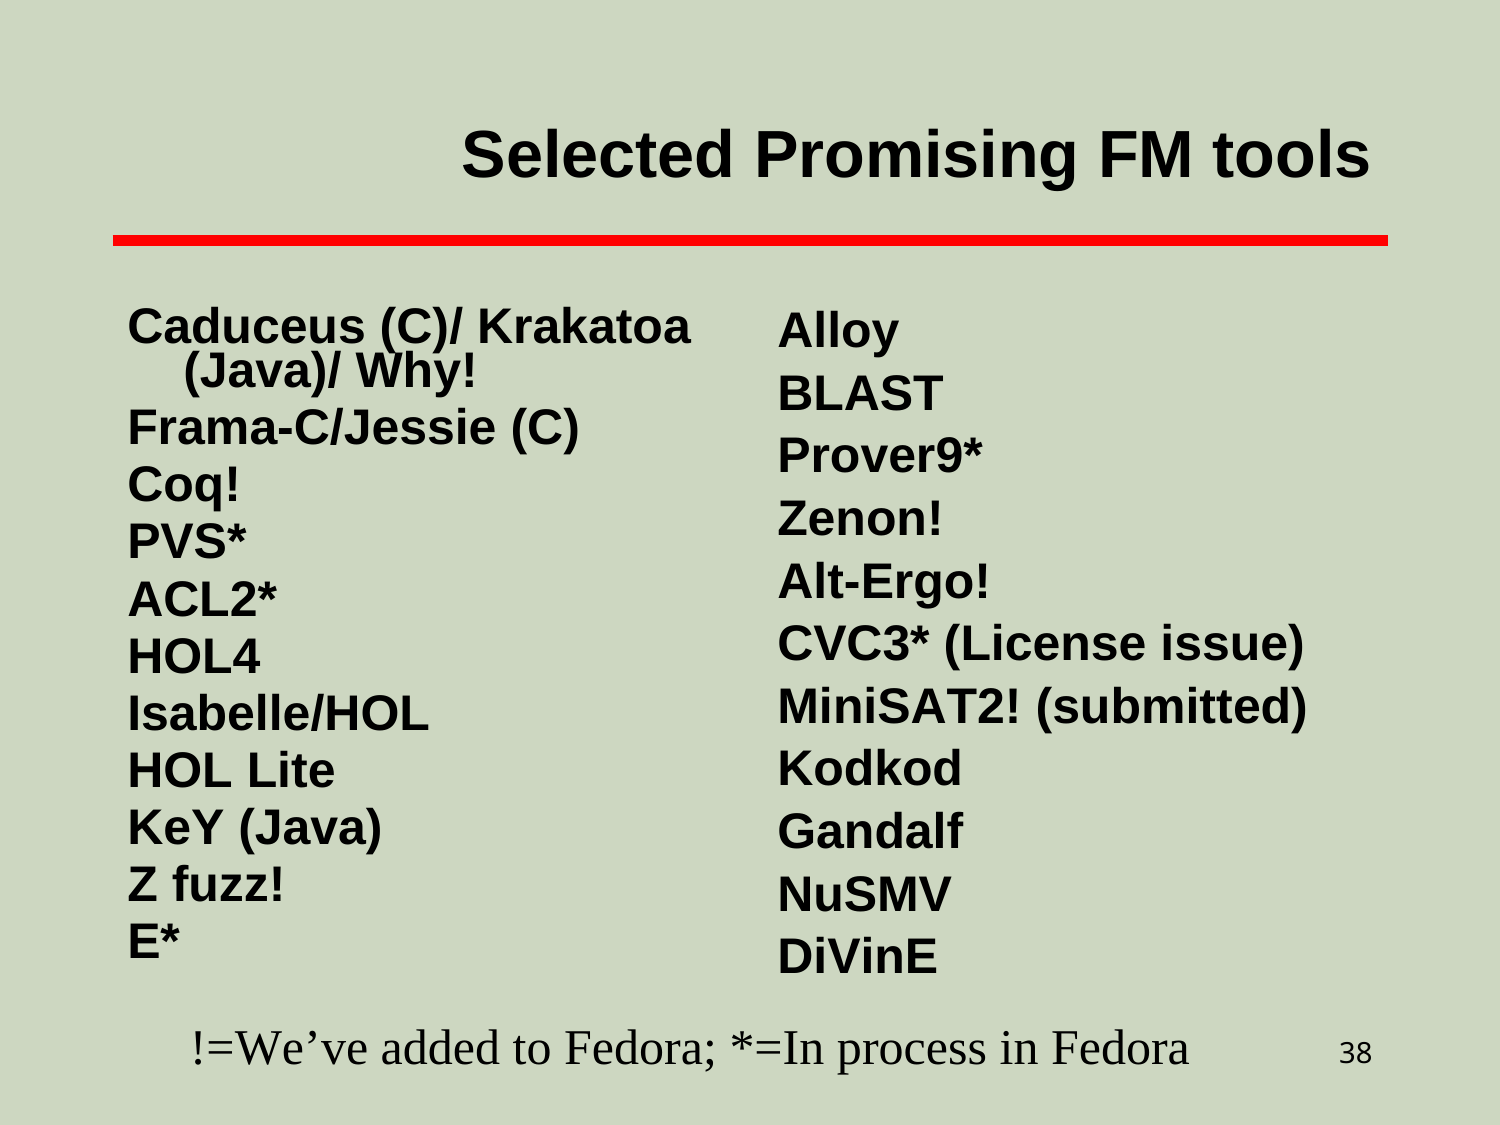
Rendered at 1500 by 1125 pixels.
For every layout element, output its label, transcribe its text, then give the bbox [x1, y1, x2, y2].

list Alloy BLAST Prover9* Zenon! Alt-Ergo! CVC3* (License issue) MiniSAT2! (submitted) Kodkod Gandalf NuSMV DiVinE [762, 299, 1388, 1000]
list Caduceus (C)/ Krakatoa (Java)/ Why! Frama-C/Jessie (C) Coq! PVS* ACL2* HOL4 Isabelle/HOL HOL Lite KeY (Java) Z fuzz! E* [112, 299, 738, 1000]
title Selected Promising FM tools [337, 85, 1388, 224]
text_box !=We’ve added to Fedora; *=In process in Fedora [174, 1012, 1251, 1084]
